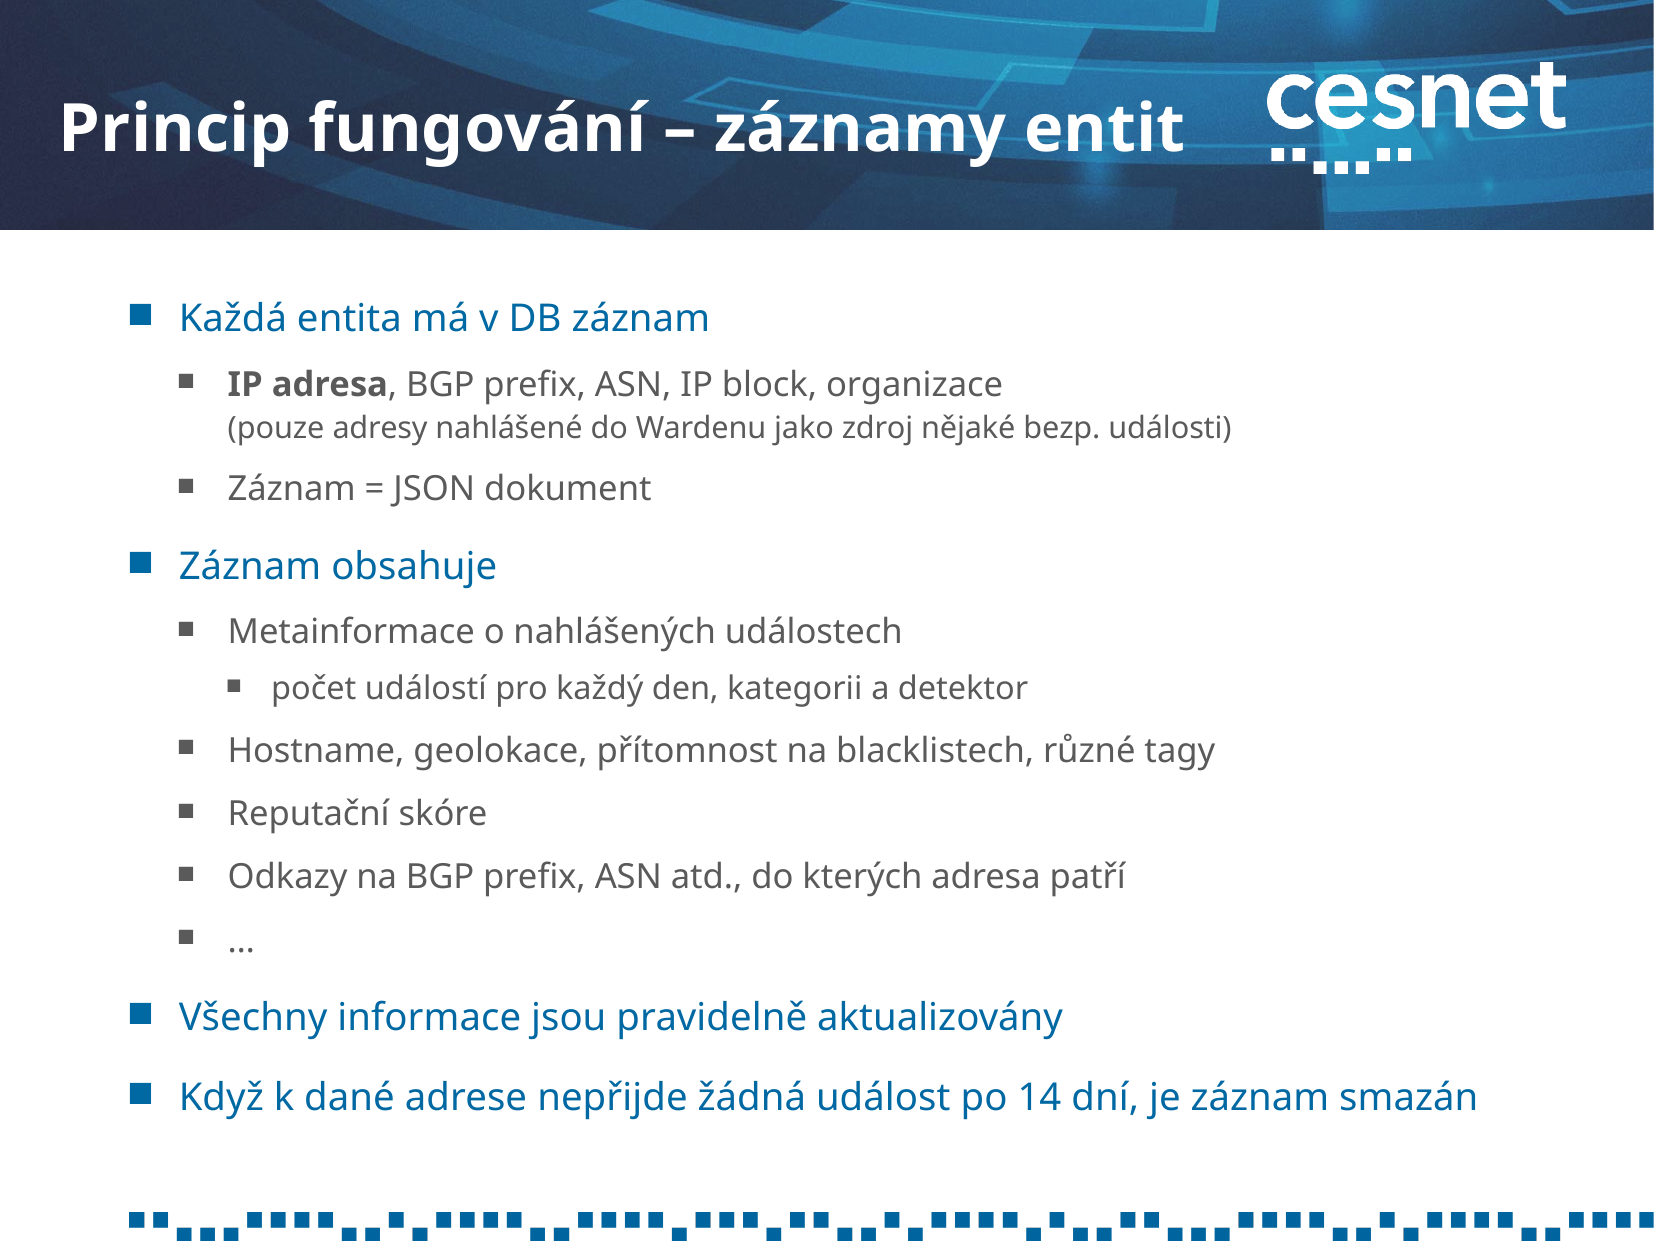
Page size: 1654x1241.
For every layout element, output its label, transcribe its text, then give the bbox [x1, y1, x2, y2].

list Každá entita má v DB záznam IP adresa, BGP prefix, ASN, IP block, organizace (pouze adresy nahlášené do Wardenu jako zdroj nějaké bezp. události) Záznam = JSON dokument Záznam obsahuje Metainformace o nahlášených událostech počet událostí pro každý den, kategorii a detektor Hostname, geolokace, přítomnost na blacklistech, různé tagy Reputační skóre Odkazy na BGP prefix, ASN atd., do kterých adresa patří … Všechny informace jsou pravidelně aktualizovány Když k dané adrese nepřijde žádná událost po 14 dní, je záznam smazán [129, 290, 1571, 1123]
picture [129, 1212, 1654, 1241]
picture [1266, 62, 1567, 174]
title Princip fungování – záznamy entit [59, 15, 1229, 223]
